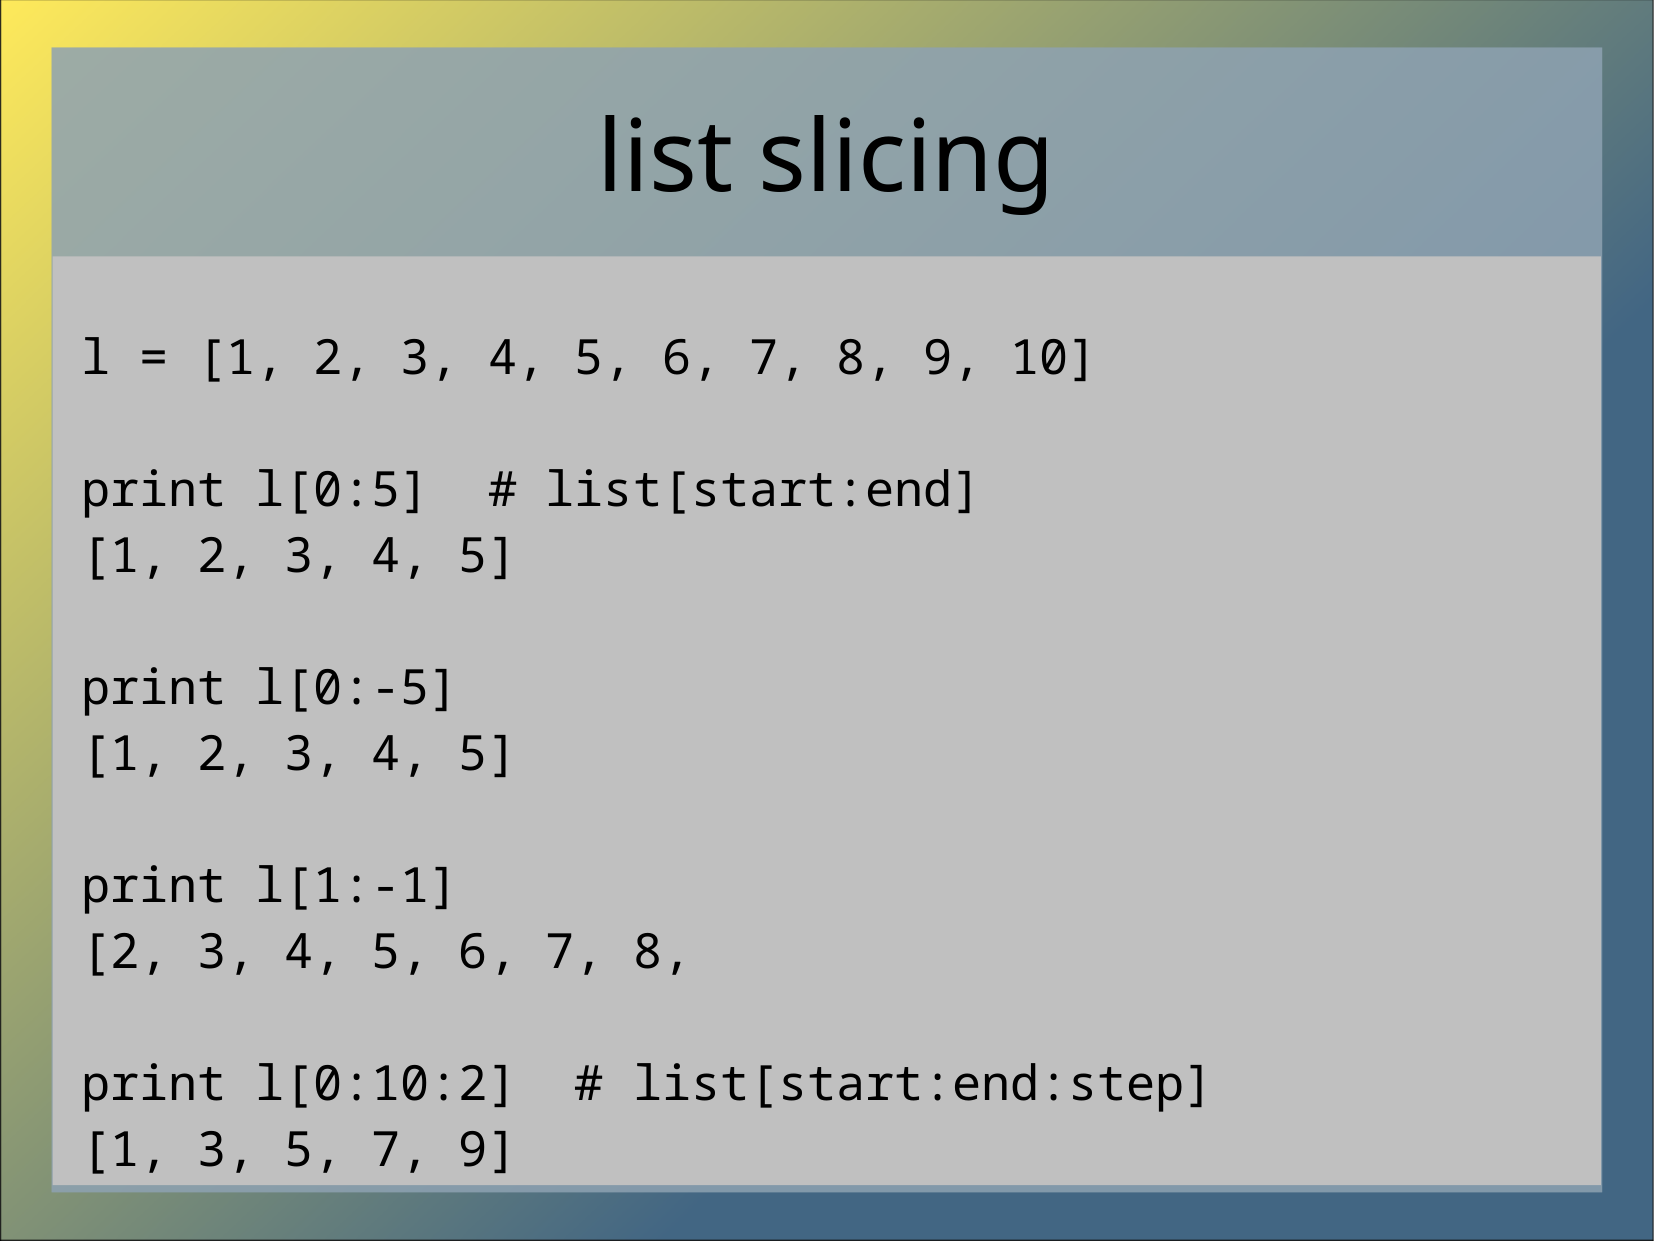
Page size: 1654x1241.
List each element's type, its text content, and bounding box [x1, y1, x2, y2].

title list slicing [82, 49, 1571, 256]
picture [0, 0, 1654, 1241]
list l = [1, 2, 3, 4, 5, 6, 7, 8, 9, 10] print l[0:5] # list[start:end] [1, 2, 3, 4, 5] print l[0:-5] [1, 2, 3, 4, 5] print l[1:-1] [2, 3, 4, 5, 6, 7, 8, print l[0:10:2] # list[start:end:step] [1, 3, 5, 7, 9] [52, 256, 1601, 1186]
